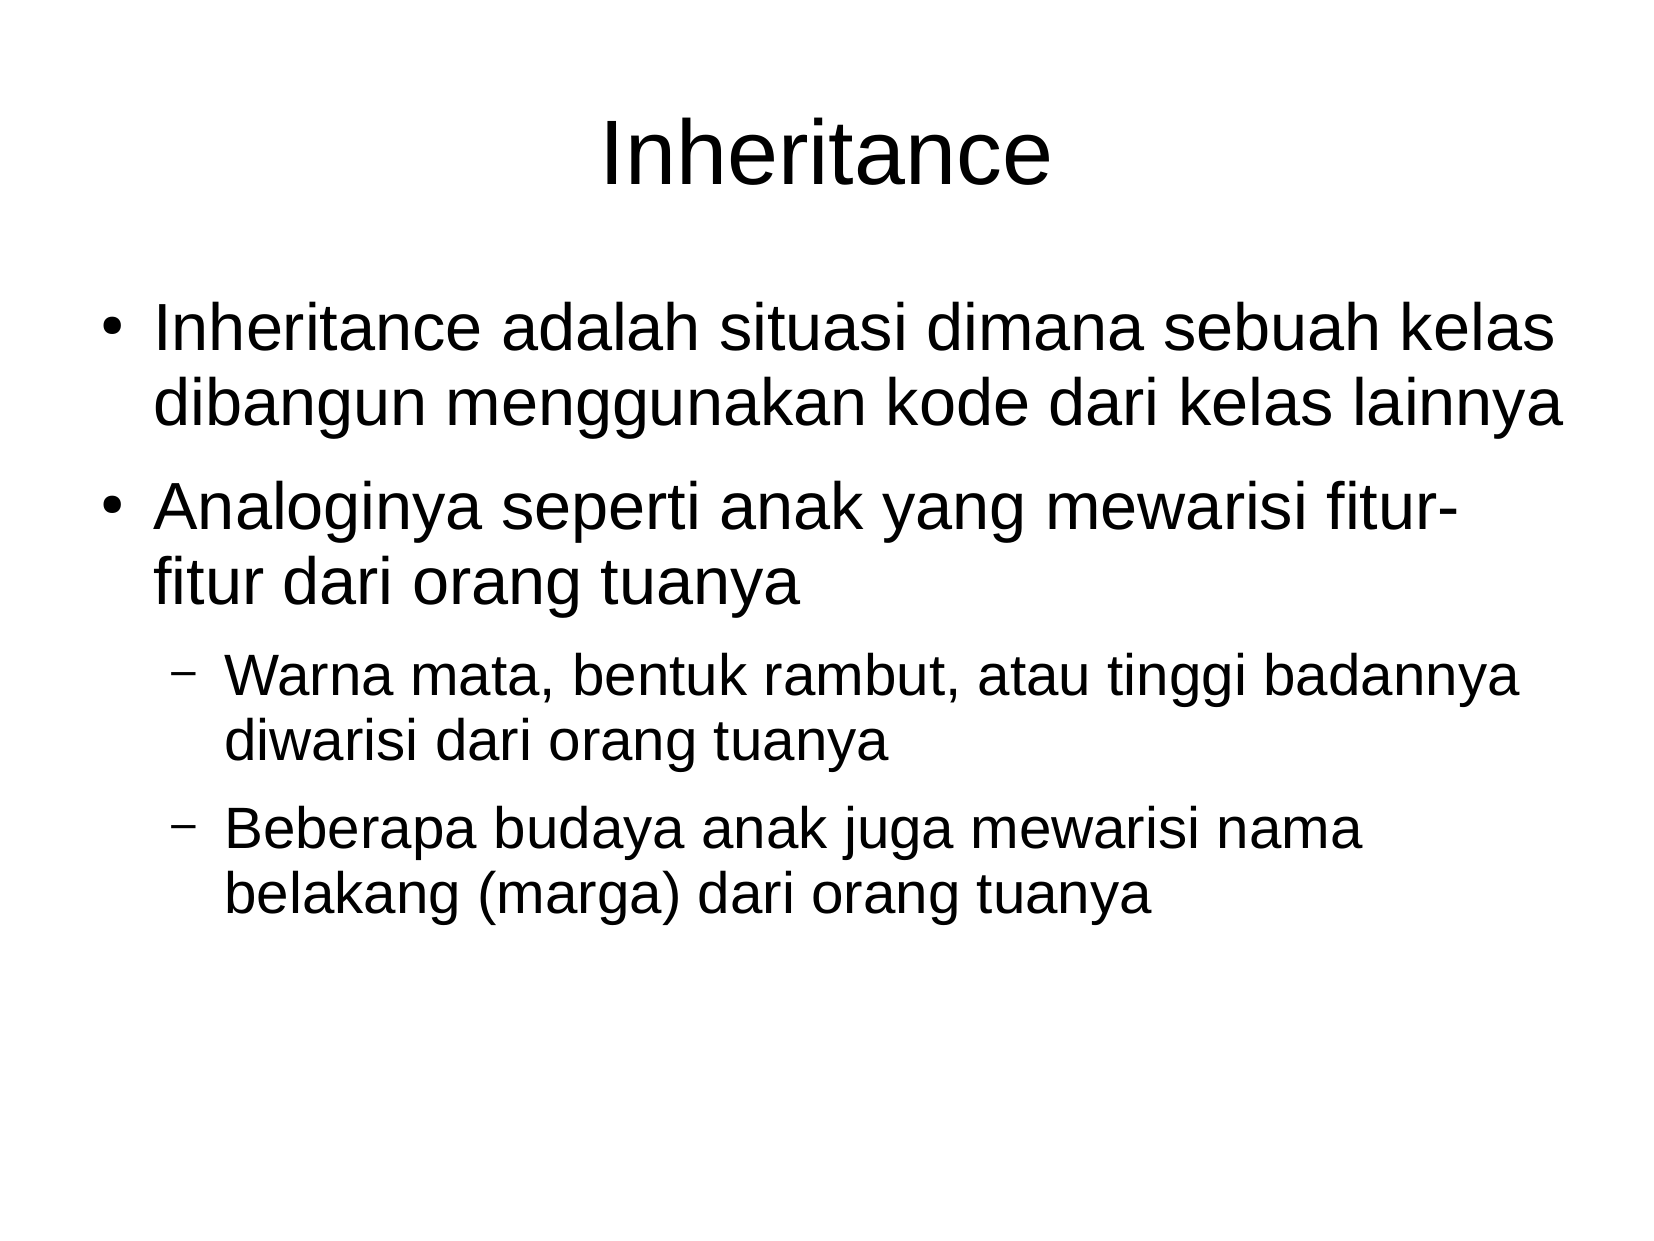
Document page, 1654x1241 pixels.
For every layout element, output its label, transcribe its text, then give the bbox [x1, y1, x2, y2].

list Inheritance adalah situasi dimana sebuah kelas dibangun menggunakan kode dari kelas lainnya Analoginya seperti anak yang mewarisi fitur-fitur dari orang tuanya Warna mata, bentuk rambut, atau tinggi badannya diwarisi dari orang tuanya Beberapa budaya anak juga mewarisi nama belakang (marga) dari orang tuanya [82, 290, 1571, 1010]
title Inheritance [82, 49, 1571, 257]
